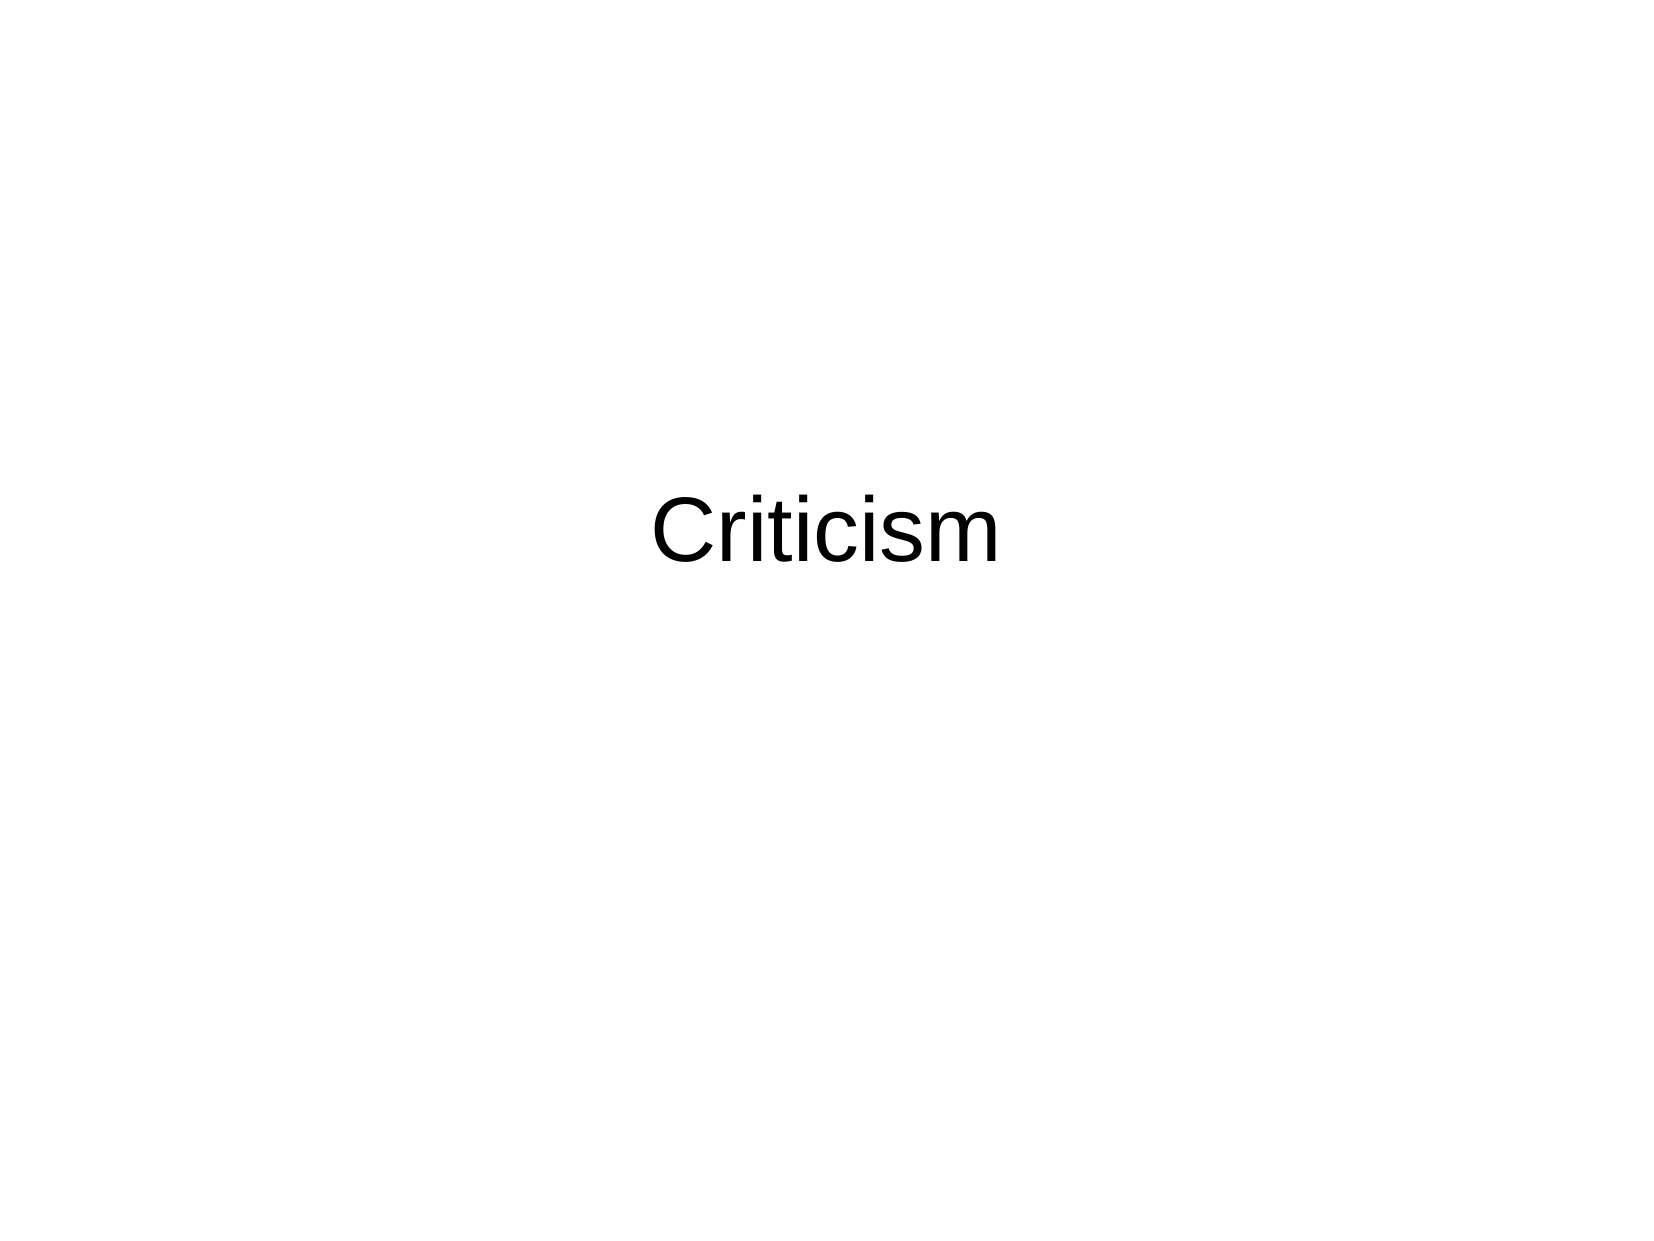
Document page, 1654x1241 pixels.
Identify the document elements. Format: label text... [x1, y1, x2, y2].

subtitle Criticism [82, 49, 1571, 1010]
